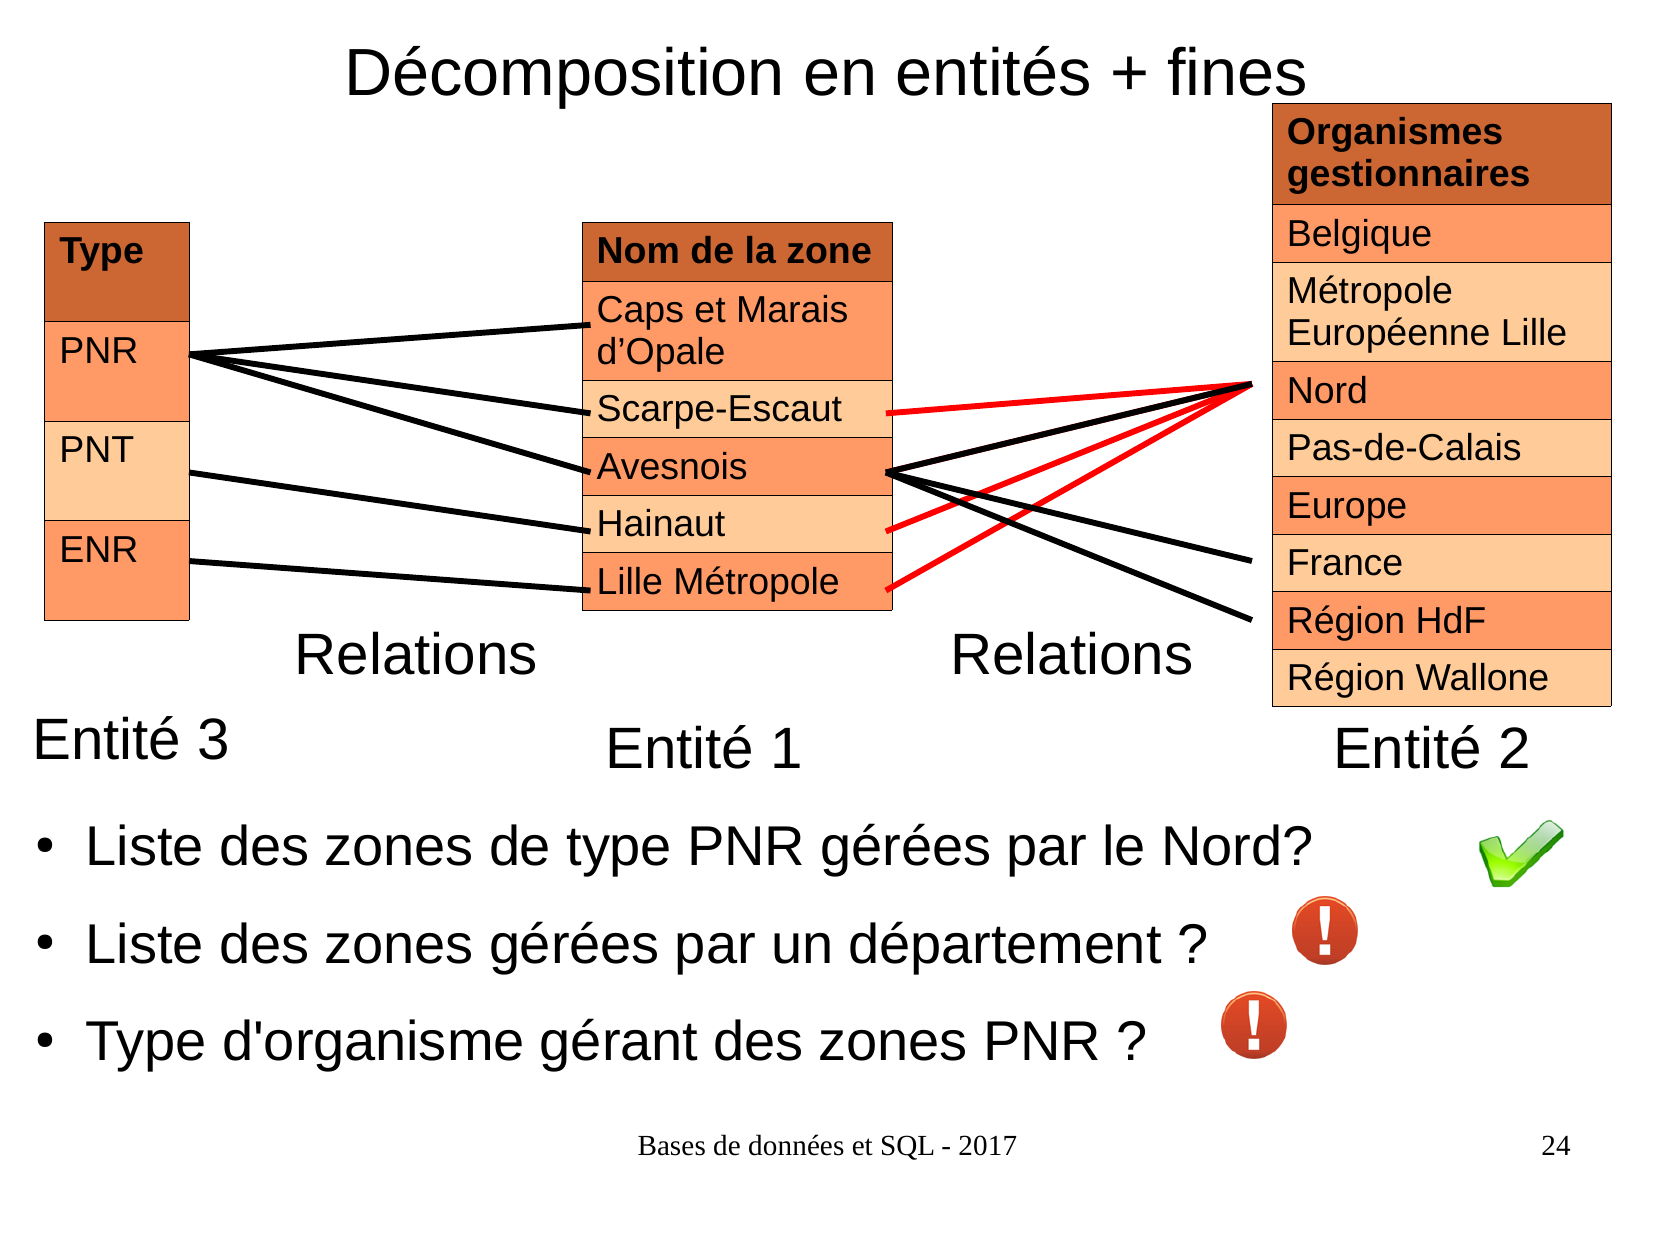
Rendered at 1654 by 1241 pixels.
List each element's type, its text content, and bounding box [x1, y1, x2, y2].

table_header Organismes gestionnaires [1273, 104, 1611, 204]
text_box Relations [236, 614, 597, 695]
table_cell Caps et Marais d’Opale [583, 282, 892, 380]
table_cell Belgique [1273, 205, 1611, 262]
table_header Type [45, 223, 189, 321]
picture [1216, 986, 1306, 1078]
text_box Relations [891, 614, 1252, 709]
table_header Nom de la zone [583, 223, 892, 281]
table_cell Hainaut [583, 496, 892, 552]
table_cell Région Wallone [1273, 650, 1611, 706]
table_cell Région HdF [1273, 592, 1611, 649]
table_cell ENR [45, 521, 189, 620]
table_cell Europe [1273, 477, 1611, 534]
table_cell PNT [45, 422, 189, 520]
table_cell PNR [45, 322, 189, 421]
picture [1476, 808, 1565, 898]
list Liste des zones de type PNR gérées par le Nord? Liste des zones gérées par un département ? Type d'organisme gérant des zones PNR ? [17, 814, 1507, 1075]
text_box Entité 3 [17, 699, 325, 799]
table_cell France [1273, 535, 1611, 591]
title Décomposition en entités + fines [82, 27, 1571, 119]
table_cell Avesnois [583, 438, 892, 495]
table_cell Métropole Européenne Lille [1273, 263, 1611, 361]
table_cell Lille Métropole [583, 553, 892, 610]
text_box Entité 2 [1281, 708, 1583, 789]
table_cell Scarpe-Escaut [583, 381, 892, 437]
picture [1287, 891, 1377, 984]
table_cell Nord [1273, 362, 1611, 419]
text_box Entité 1 [590, 708, 1004, 789]
table_cell Pas-de-Calais [1273, 420, 1611, 476]
